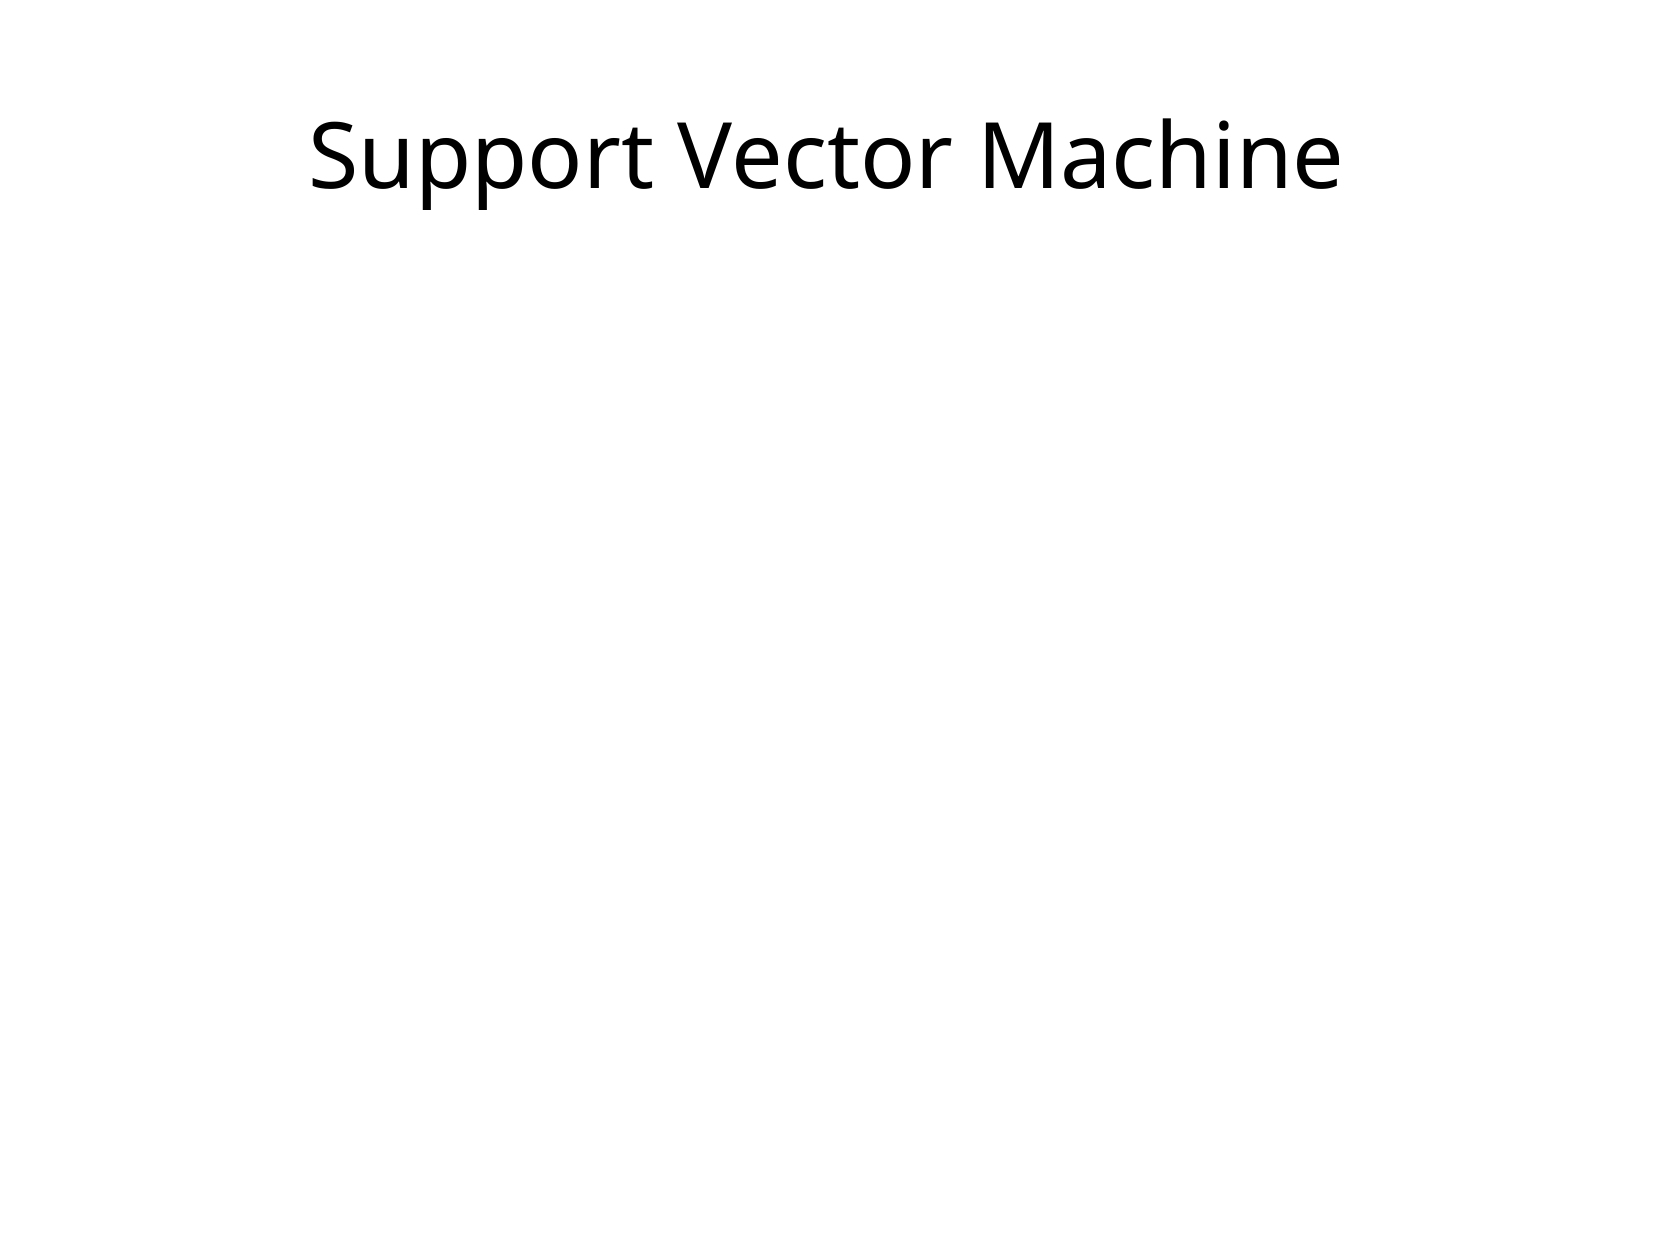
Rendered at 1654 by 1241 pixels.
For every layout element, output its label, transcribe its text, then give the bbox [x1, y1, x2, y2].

title Support Vector Machine [82, 49, 1571, 257]
